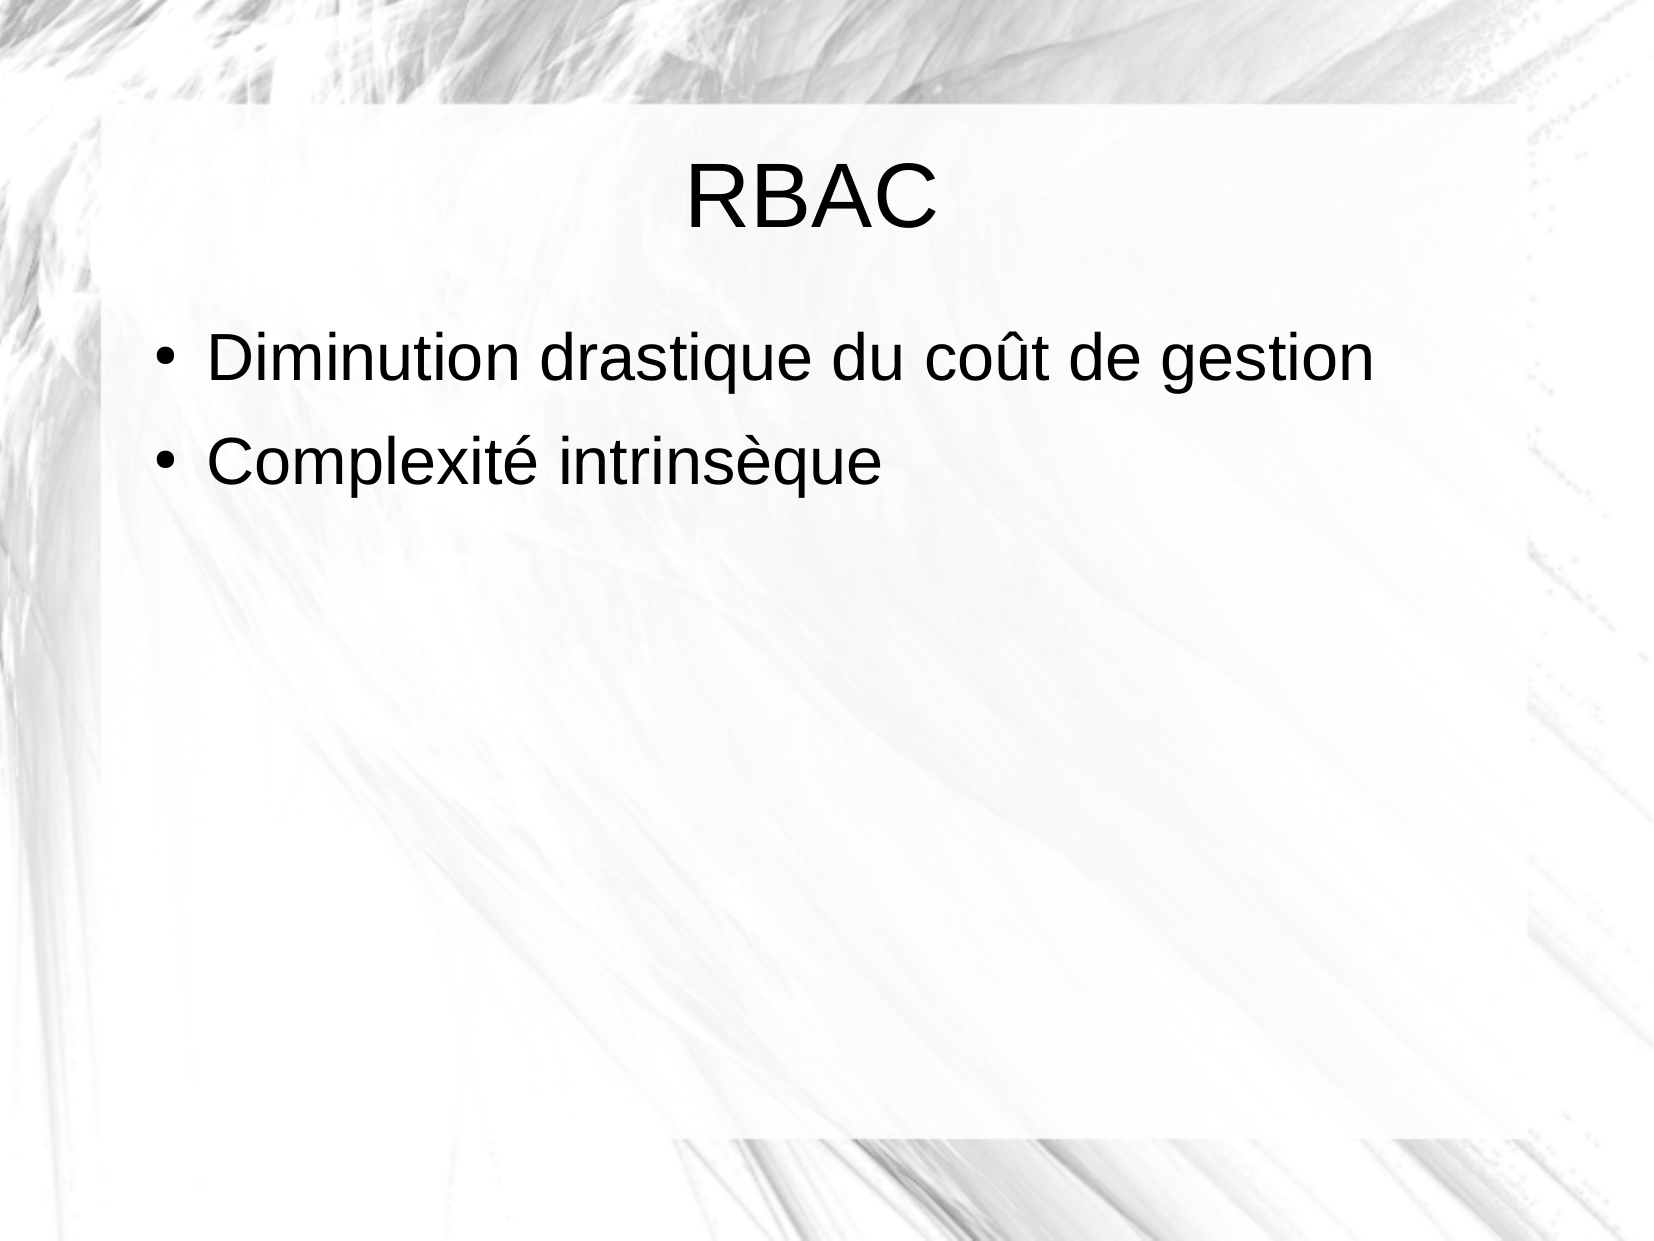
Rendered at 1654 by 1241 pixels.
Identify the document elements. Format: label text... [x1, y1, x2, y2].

picture [0, 0, 1654, 1241]
title RBAC [118, 119, 1506, 273]
list Diminution drastique du coût de gestion Complexité intrinsèque [118, 319, 1571, 931]
